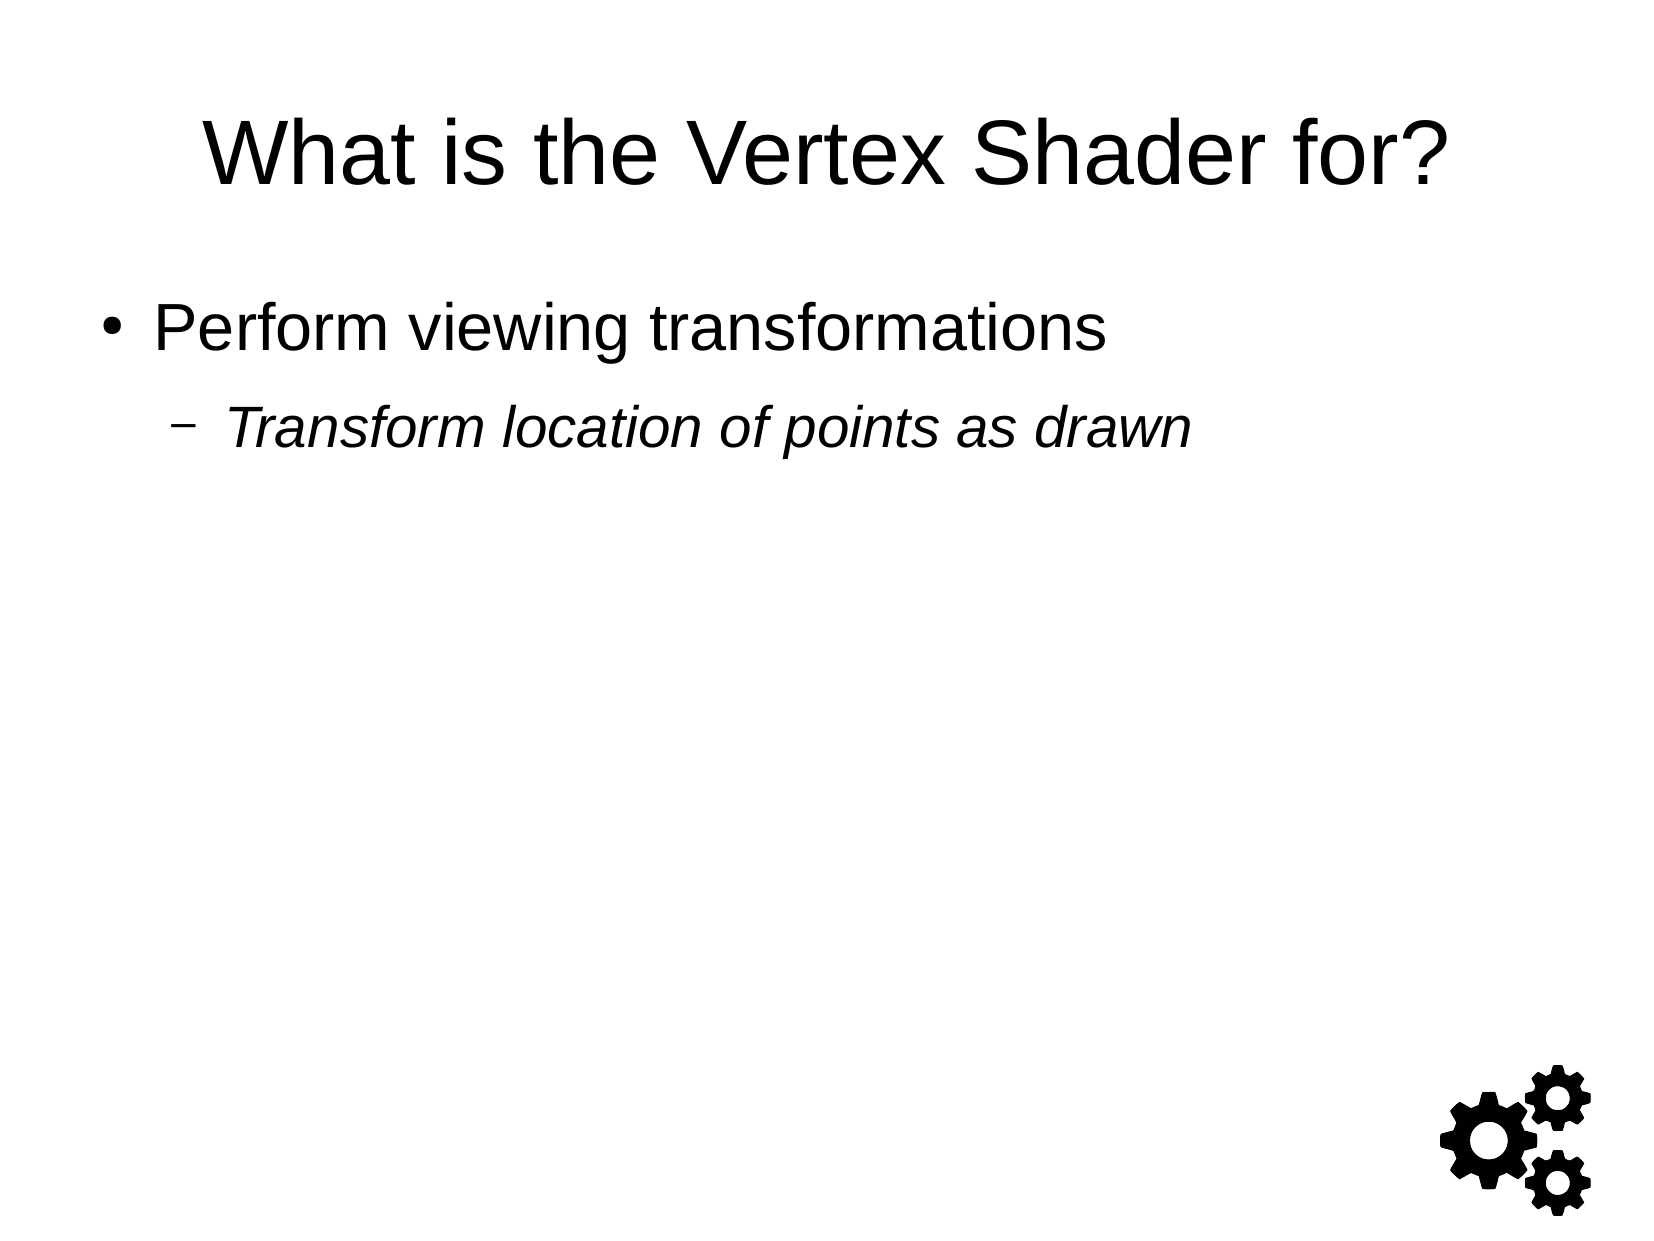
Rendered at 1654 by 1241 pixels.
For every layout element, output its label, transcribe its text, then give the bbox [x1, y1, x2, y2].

title What is the Vertex Shader for? [82, 49, 1571, 257]
picture [1440, 1065, 1591, 1216]
list Perform viewing transformations Transform location of points as drawn [82, 290, 1571, 1010]
